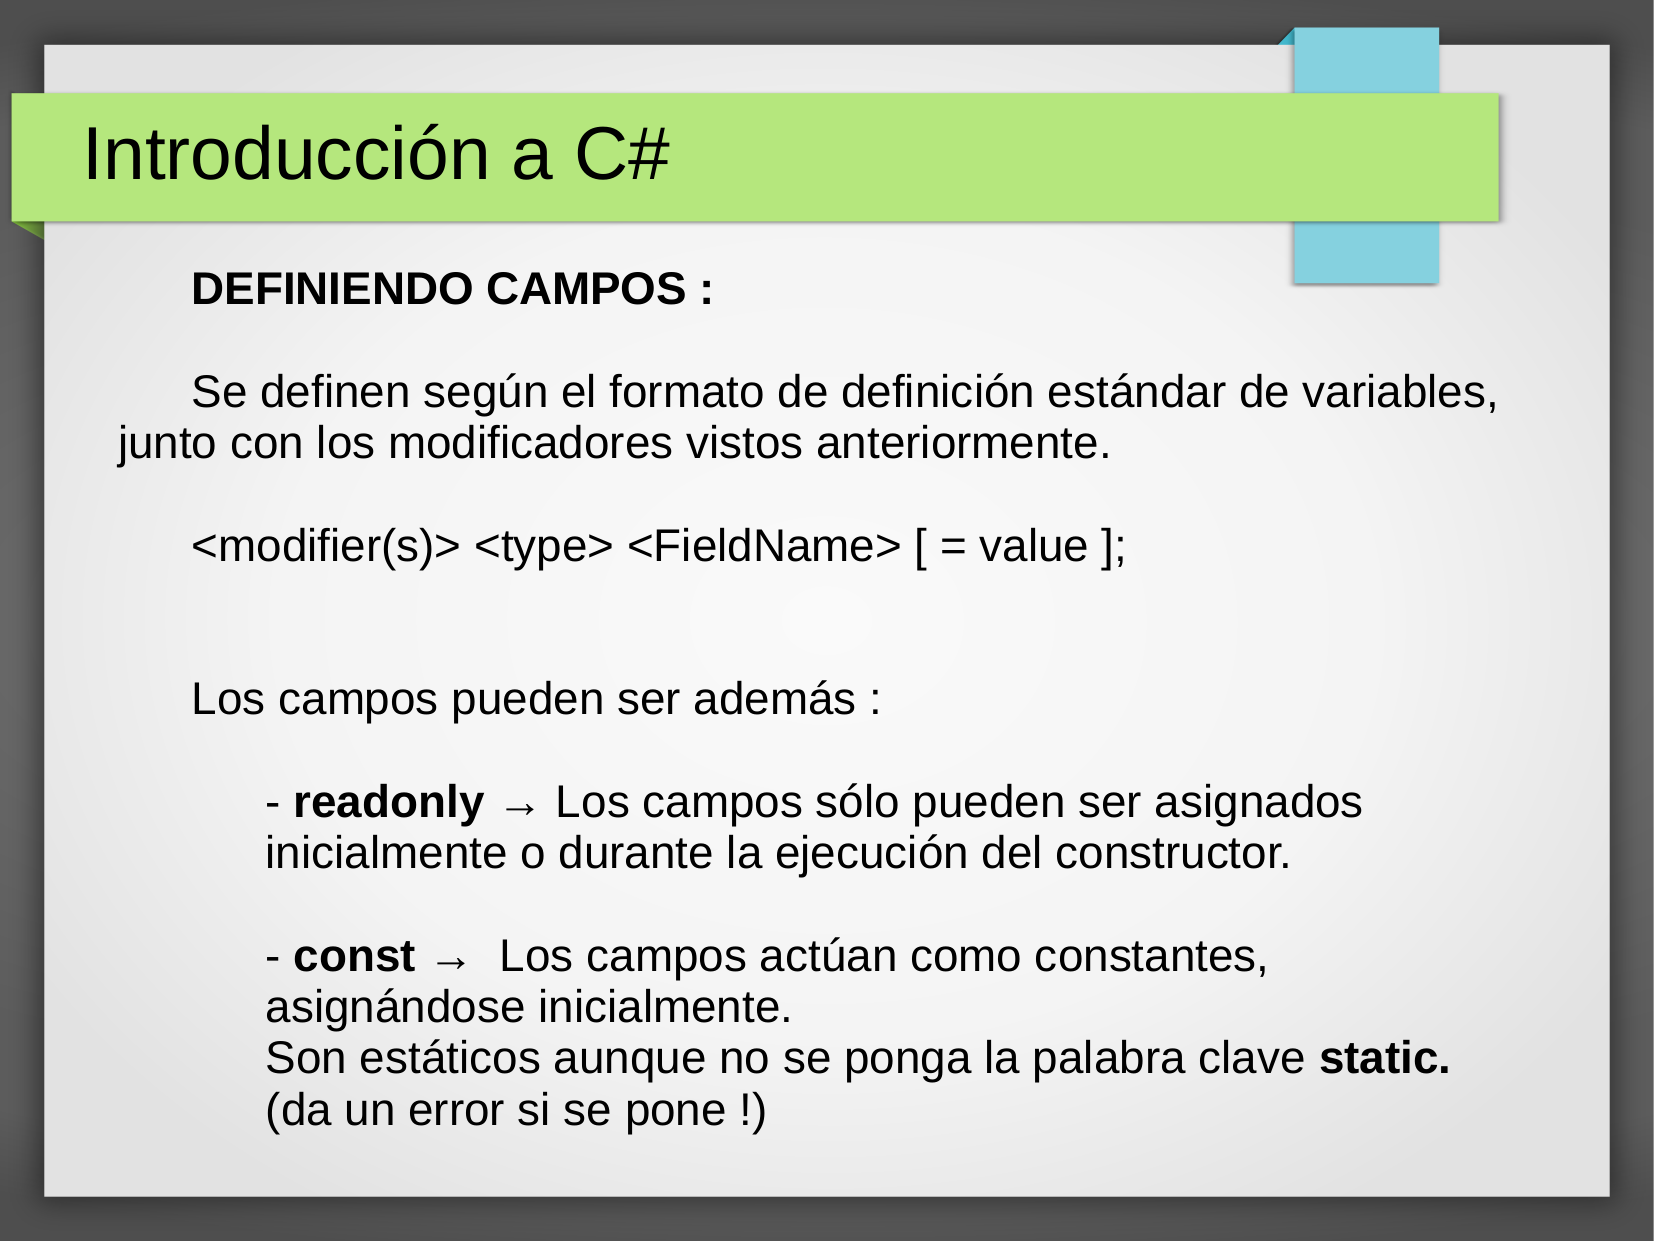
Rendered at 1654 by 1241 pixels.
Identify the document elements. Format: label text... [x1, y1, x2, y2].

picture [0, 0, 1654, 1241]
title Introducción a C# [82, 94, 1264, 213]
title DEFINIENDO CAMPOS : Se definen según el formato de definición estándar de variables, junto con los modificadores vistos anteriormente. <modifier(s)> <type> <FieldName> [ = value ]; Los campos pueden ser además : - readonly → Los campos sólo pueden ser asignados inicialmente o durante la ejecución del constructor. - const → Los campos actúan como constantes, asignándose inicialmente. Son estáticos aunque no se ponga la palabra clave static. (da un error si se pone !) [118, 252, 1527, 1146]
